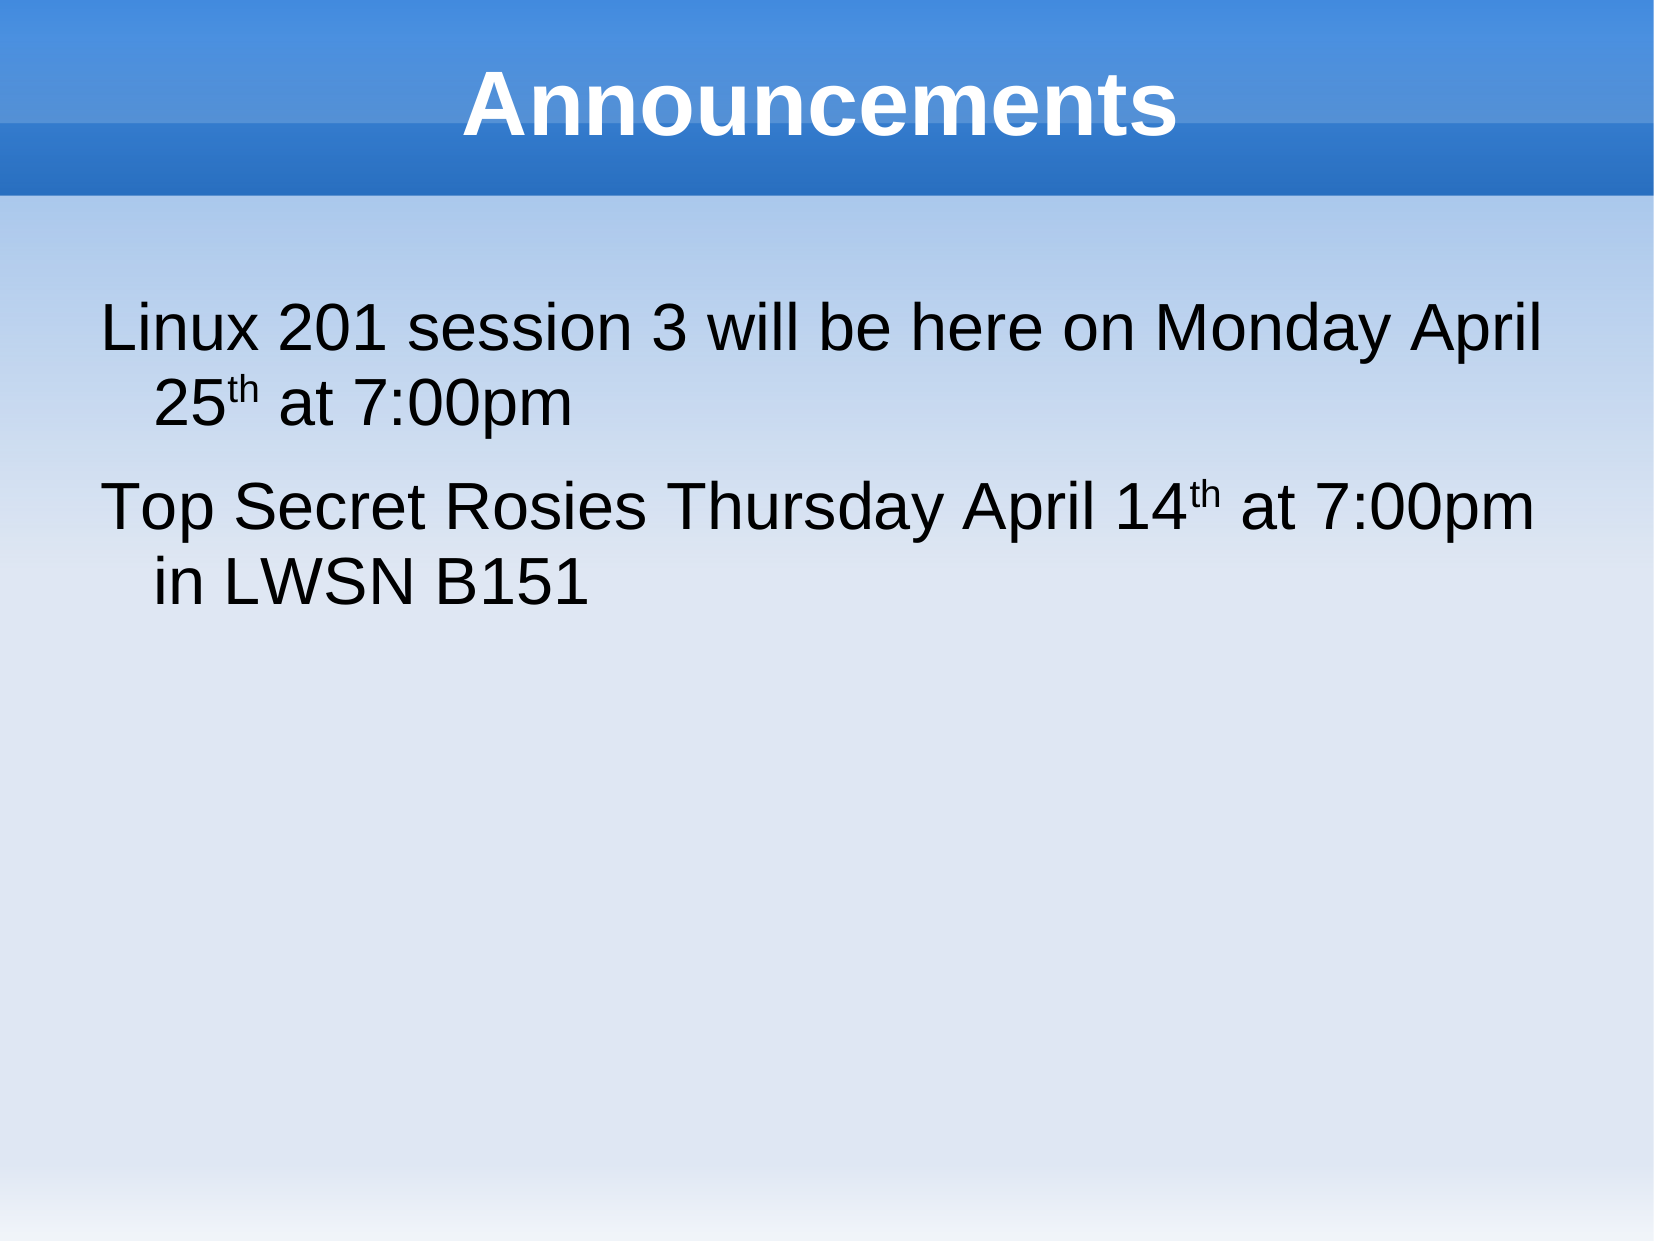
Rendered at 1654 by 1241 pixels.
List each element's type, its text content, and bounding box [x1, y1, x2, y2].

list Linux 201 session 3 will be here on Monday April 25th at 7:00pm Top Secret Rosies Thursday April 14th at 7:00pm in LWSN B151 [82, 290, 1571, 1109]
title Announcements [76, 0, 1565, 208]
picture [0, 0, 1654, 1241]
